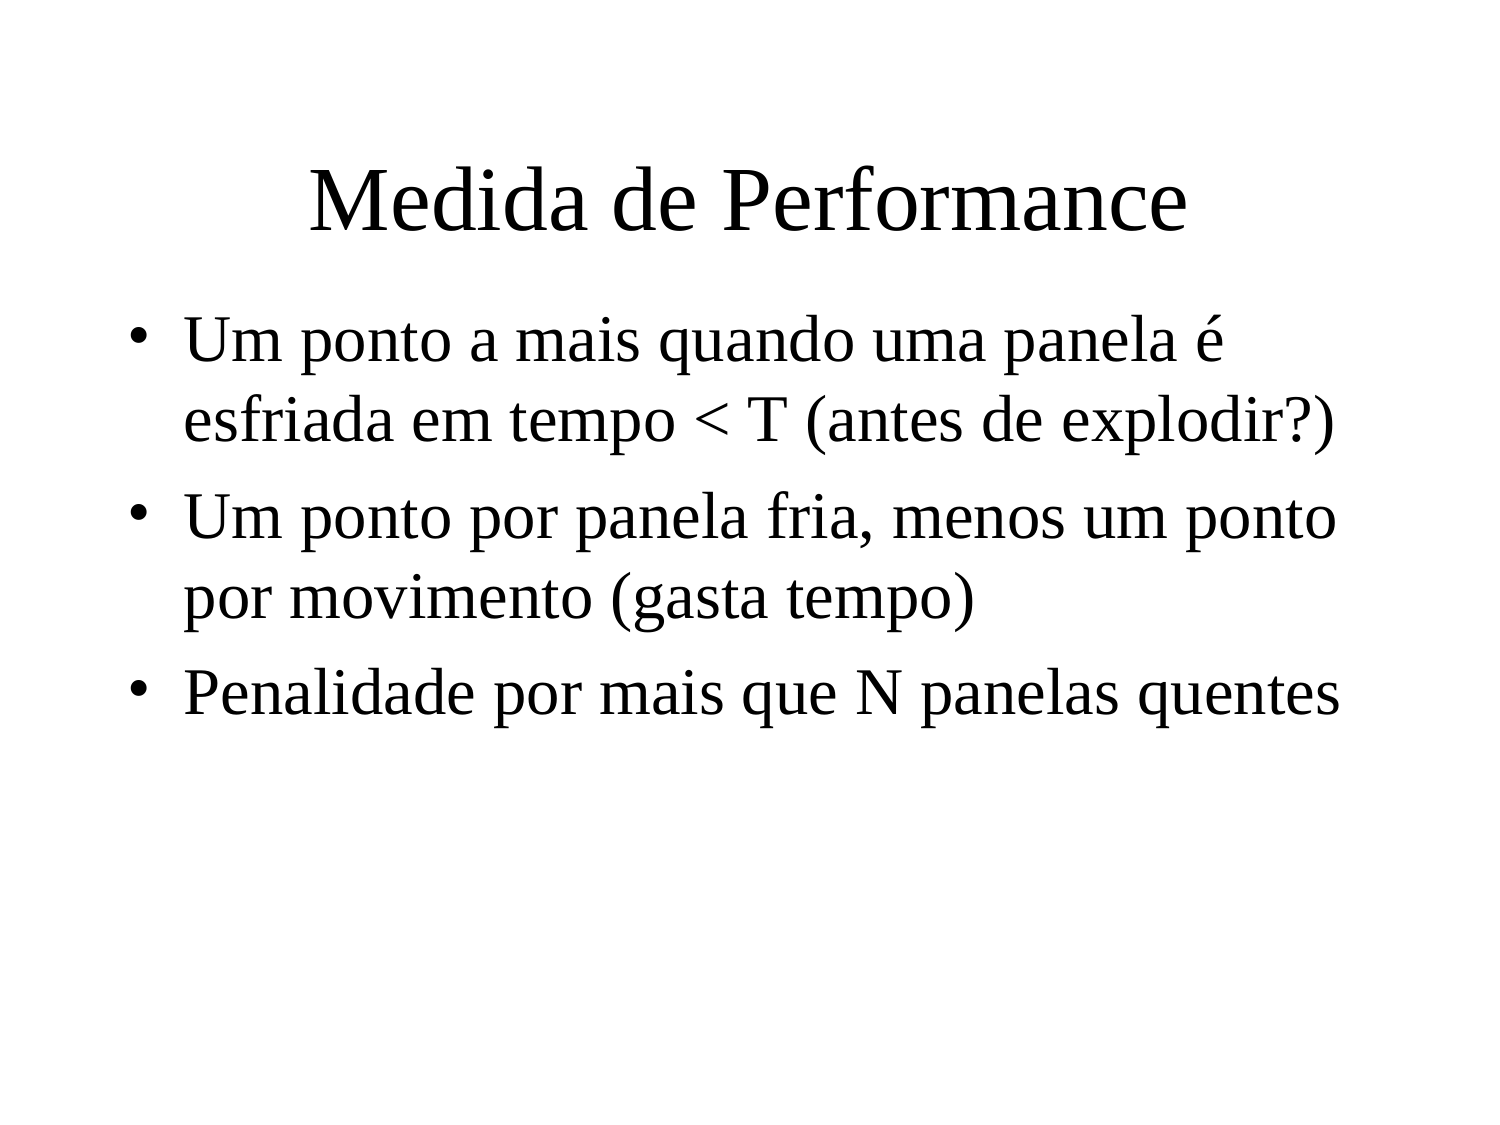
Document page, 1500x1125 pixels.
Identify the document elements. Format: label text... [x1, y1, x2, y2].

title Medida de Performance [112, 99, 1388, 287]
list Um ponto a mais quando uma panela é esfriada em tempo < T (antes de explodir?) Um ponto por panela fria, menos um ponto por movimento (gasta tempo) Penalidade por mais que N panelas quentes [112, 287, 1388, 938]
